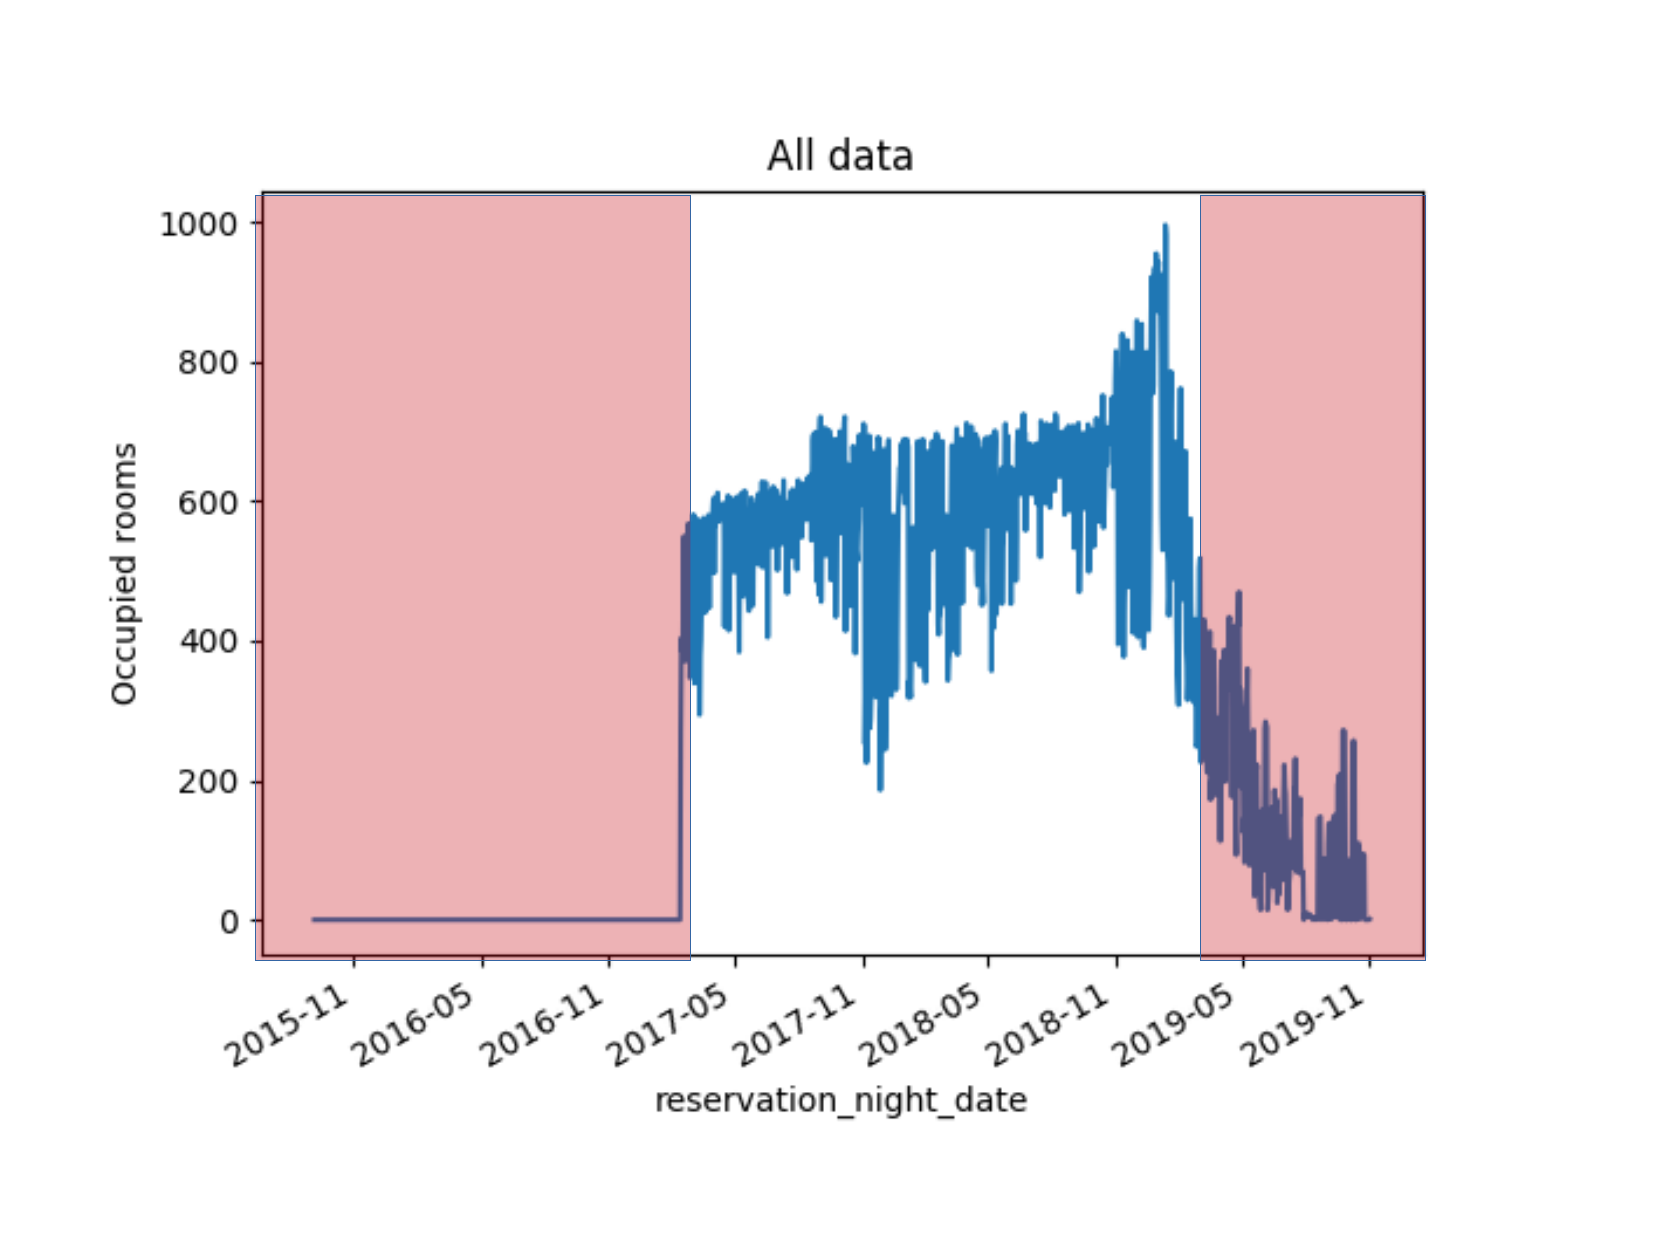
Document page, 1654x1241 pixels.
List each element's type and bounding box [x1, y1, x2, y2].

picture [75, 56, 1573, 1180]
text_box [1200, 195, 1426, 961]
text_box [255, 195, 691, 961]
